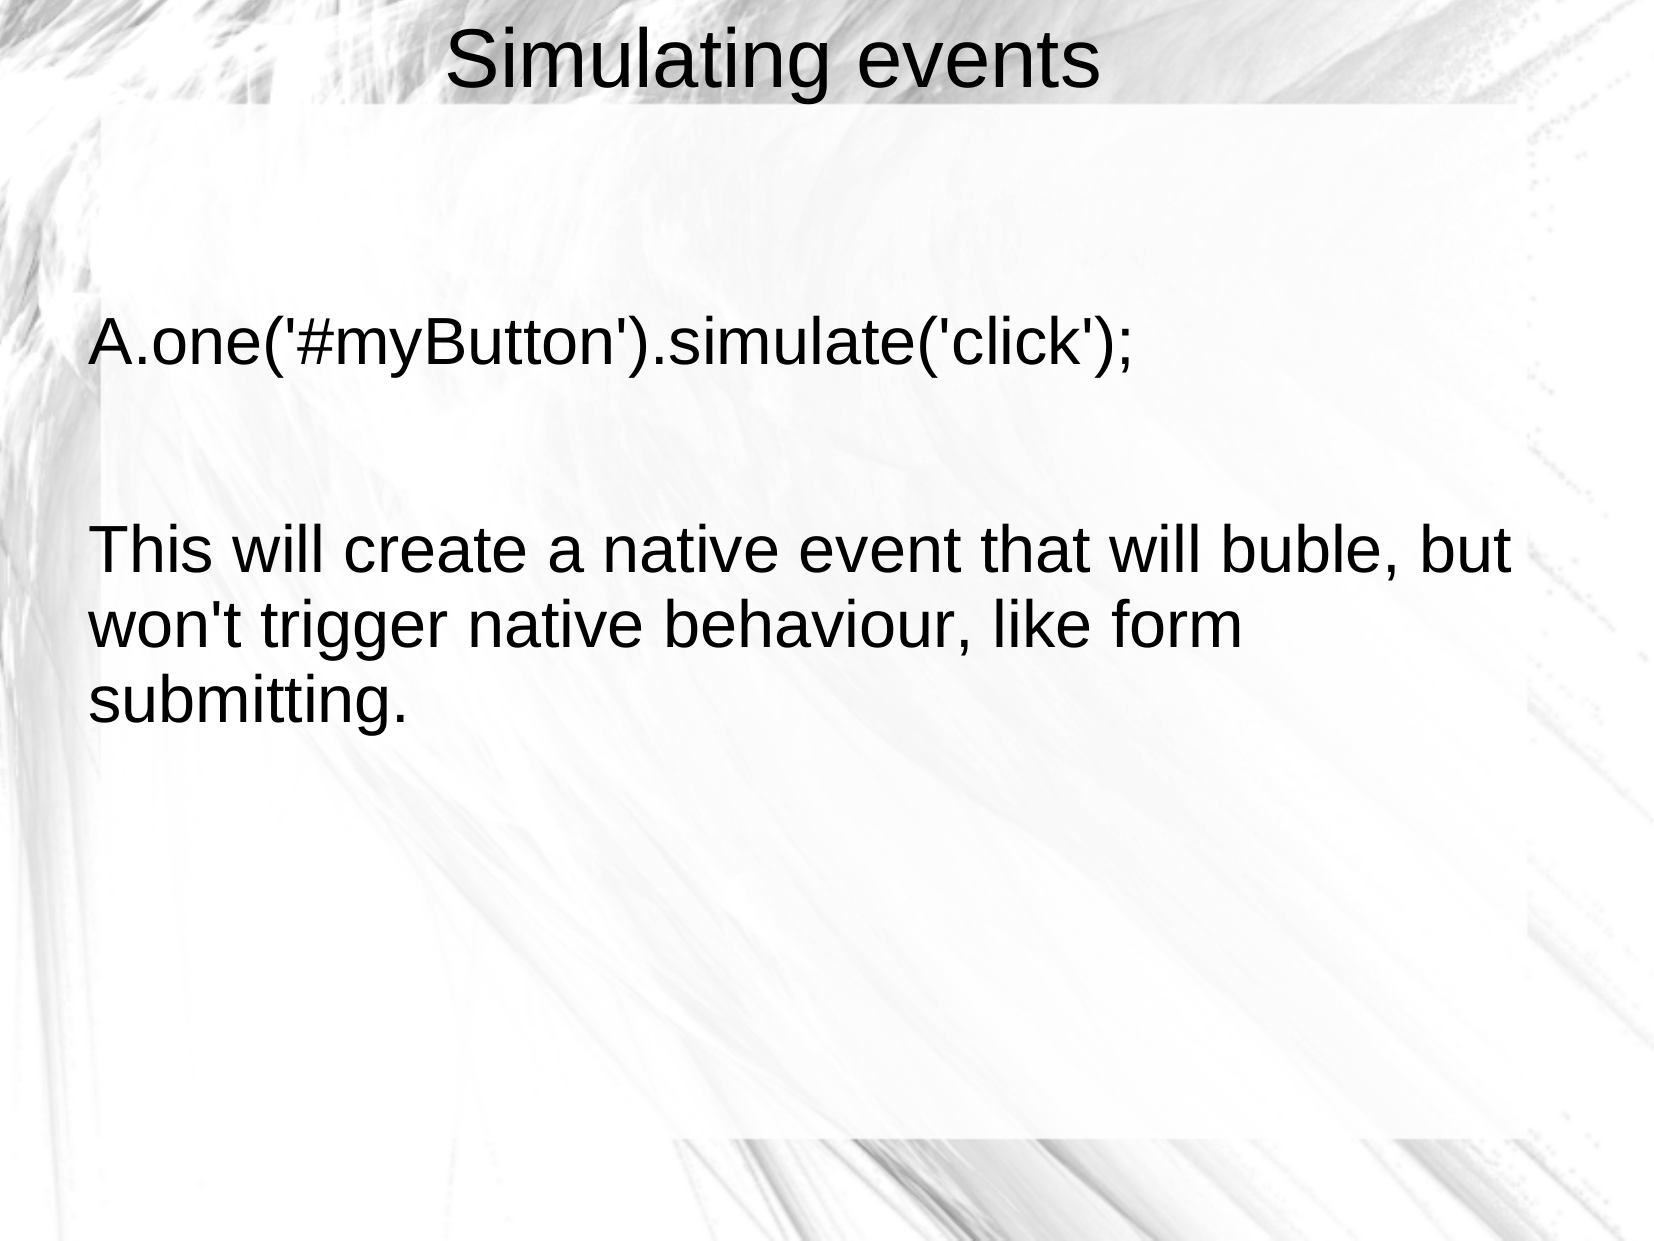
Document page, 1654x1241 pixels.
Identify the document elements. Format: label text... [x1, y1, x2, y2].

picture [0, 0, 1654, 1241]
list A.one('#myButton').simulate('click'); This will create a native event that will buble, but won't trigger native behaviour, like form submitting. [88, 303, 1577, 1123]
title Simulating events [29, 0, 1518, 119]
